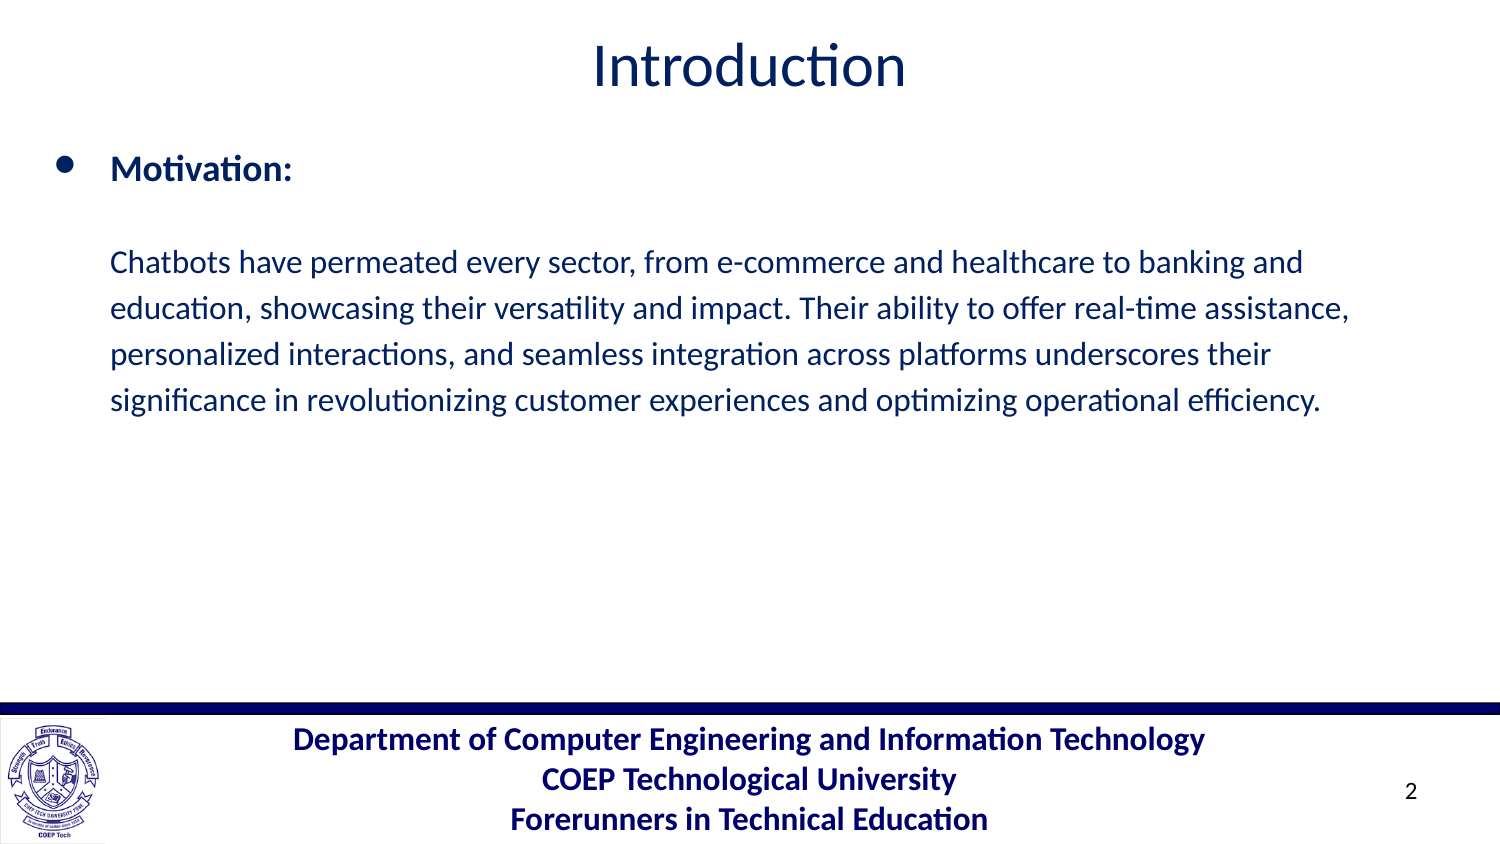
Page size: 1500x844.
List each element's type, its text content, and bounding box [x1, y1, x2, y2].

text_box [1235, 702, 1500, 715]
text_box 2 [1235, 768, 1418, 805]
text_box [0, 702, 264, 715]
text_box Department of Computer Engineering and Information Technology COEP Technological University Forerunners in Technical Education [264, 702, 1235, 837]
text_box Introduction [7, 9, 1493, 100]
text_box Motivation: Chatbots have permeated every sector, from e-commerce and healthcare to banking and education, showcasing their versatility and impact. Their ability to offer real-time assistance, personalized interactions, and seamless integration across platforms underscores their significance in revolutionizing customer experiences and optimizing operational efficiency. [34, 137, 1436, 419]
text_box [0, 718, 106, 844]
